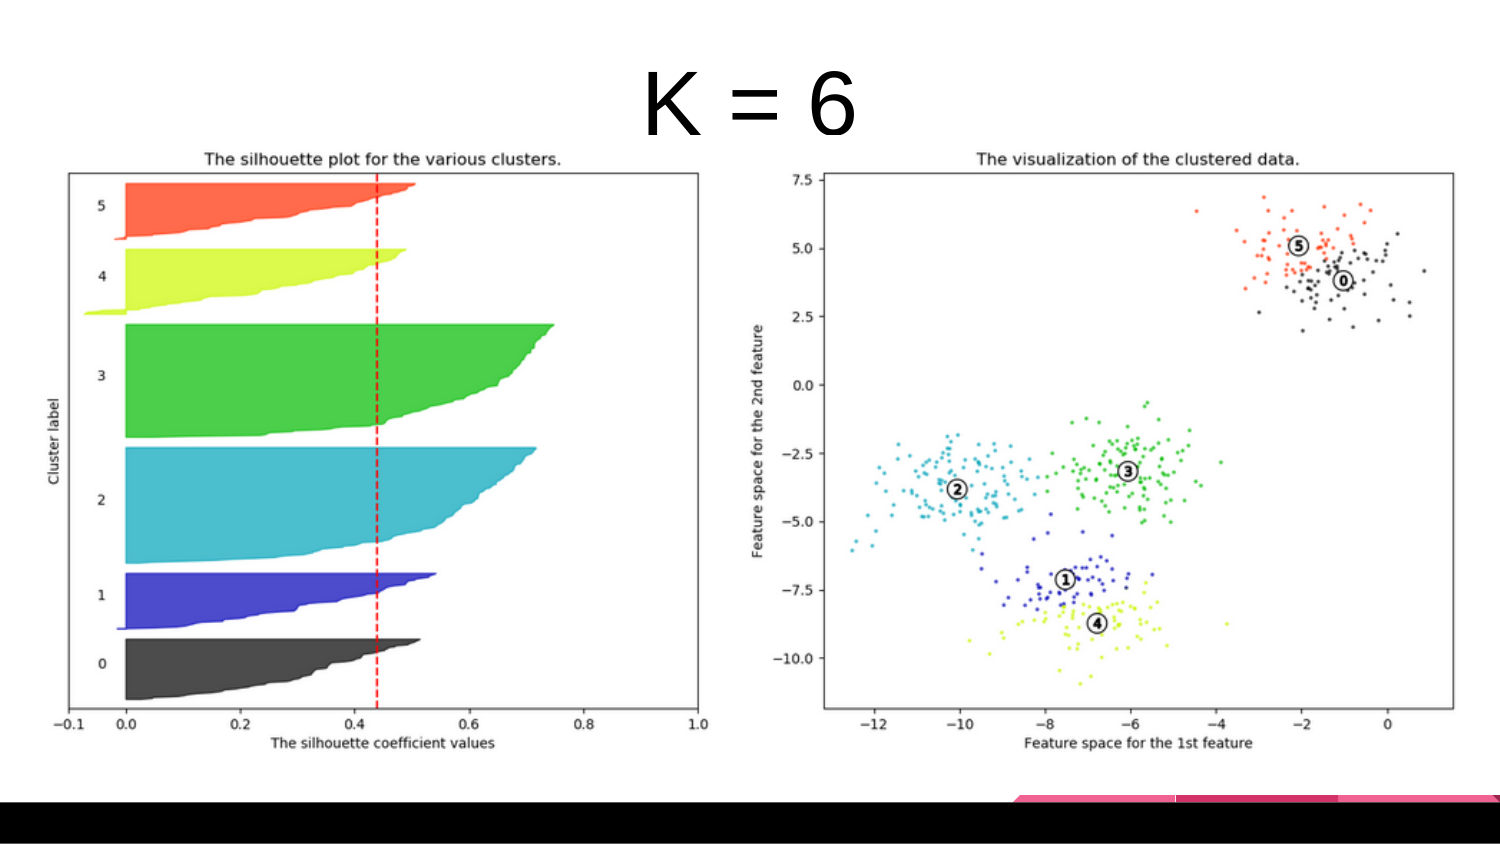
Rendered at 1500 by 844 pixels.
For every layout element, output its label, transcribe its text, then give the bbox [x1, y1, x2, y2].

picture [0, 135, 1500, 796]
title K = 6 [75, 33, 1425, 135]
